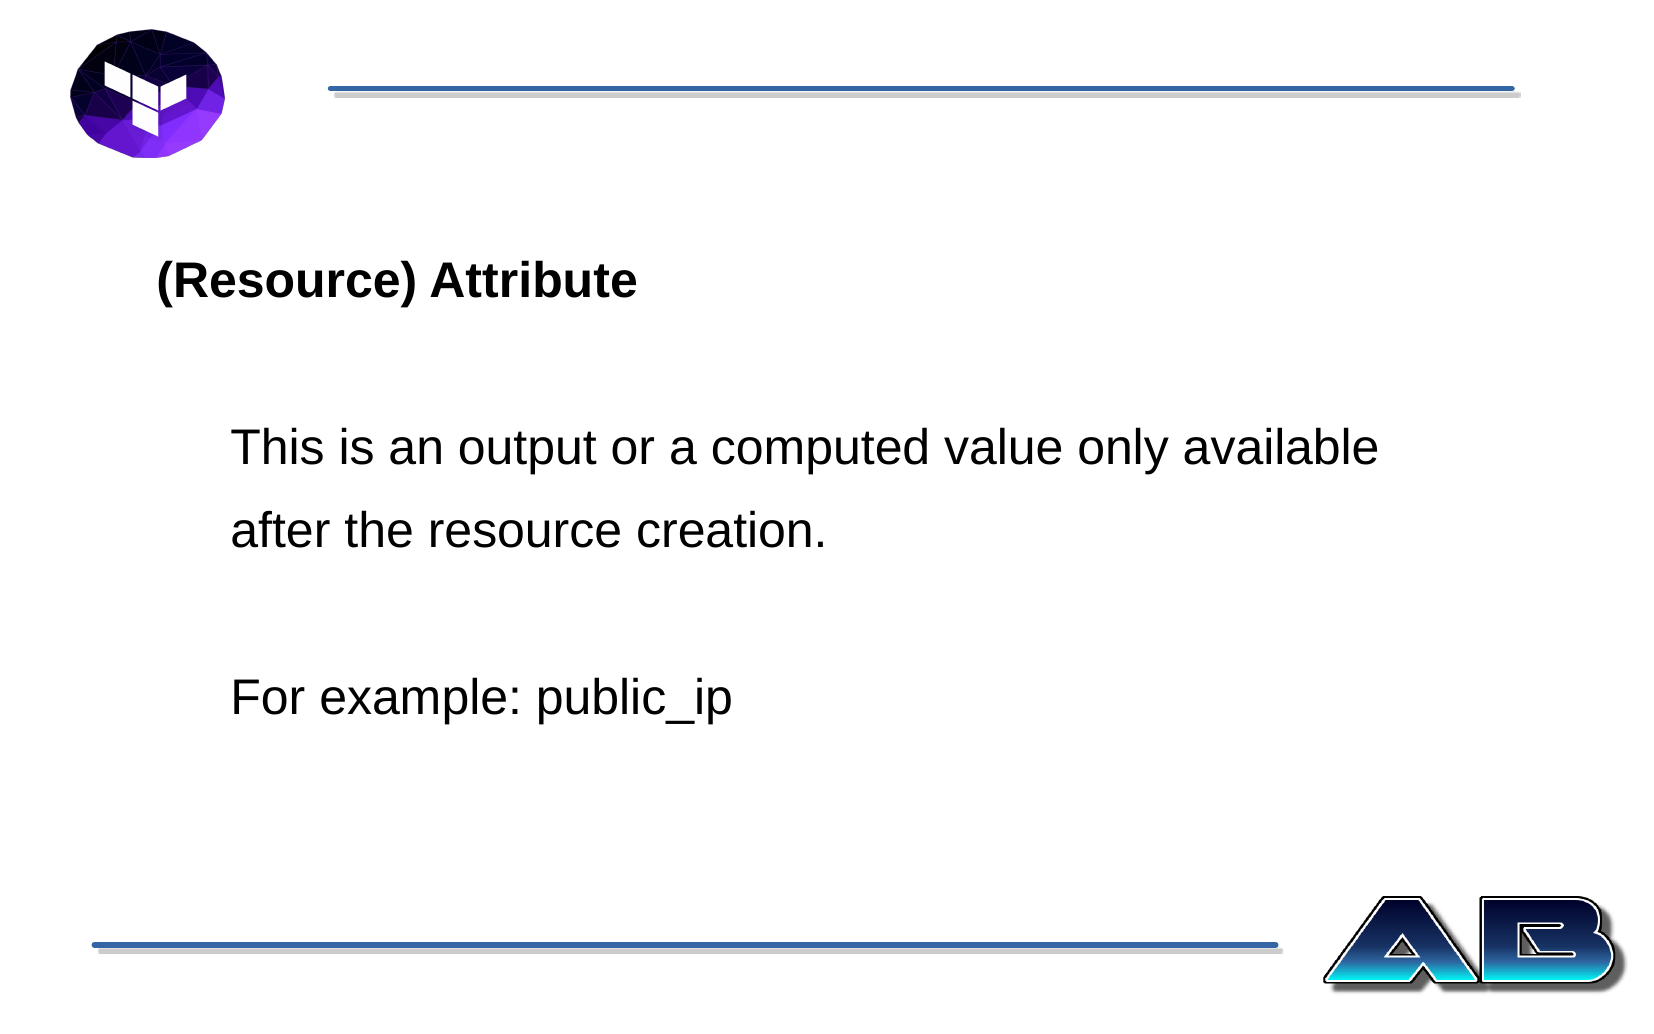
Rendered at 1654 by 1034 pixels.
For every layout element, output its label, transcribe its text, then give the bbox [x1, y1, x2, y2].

text_box (Resource) Attribute This is an output or a computed value only available after the resource creation. For example: public_ip [141, 216, 1583, 822]
picture [70, 29, 225, 158]
picture [1322, 896, 1630, 996]
